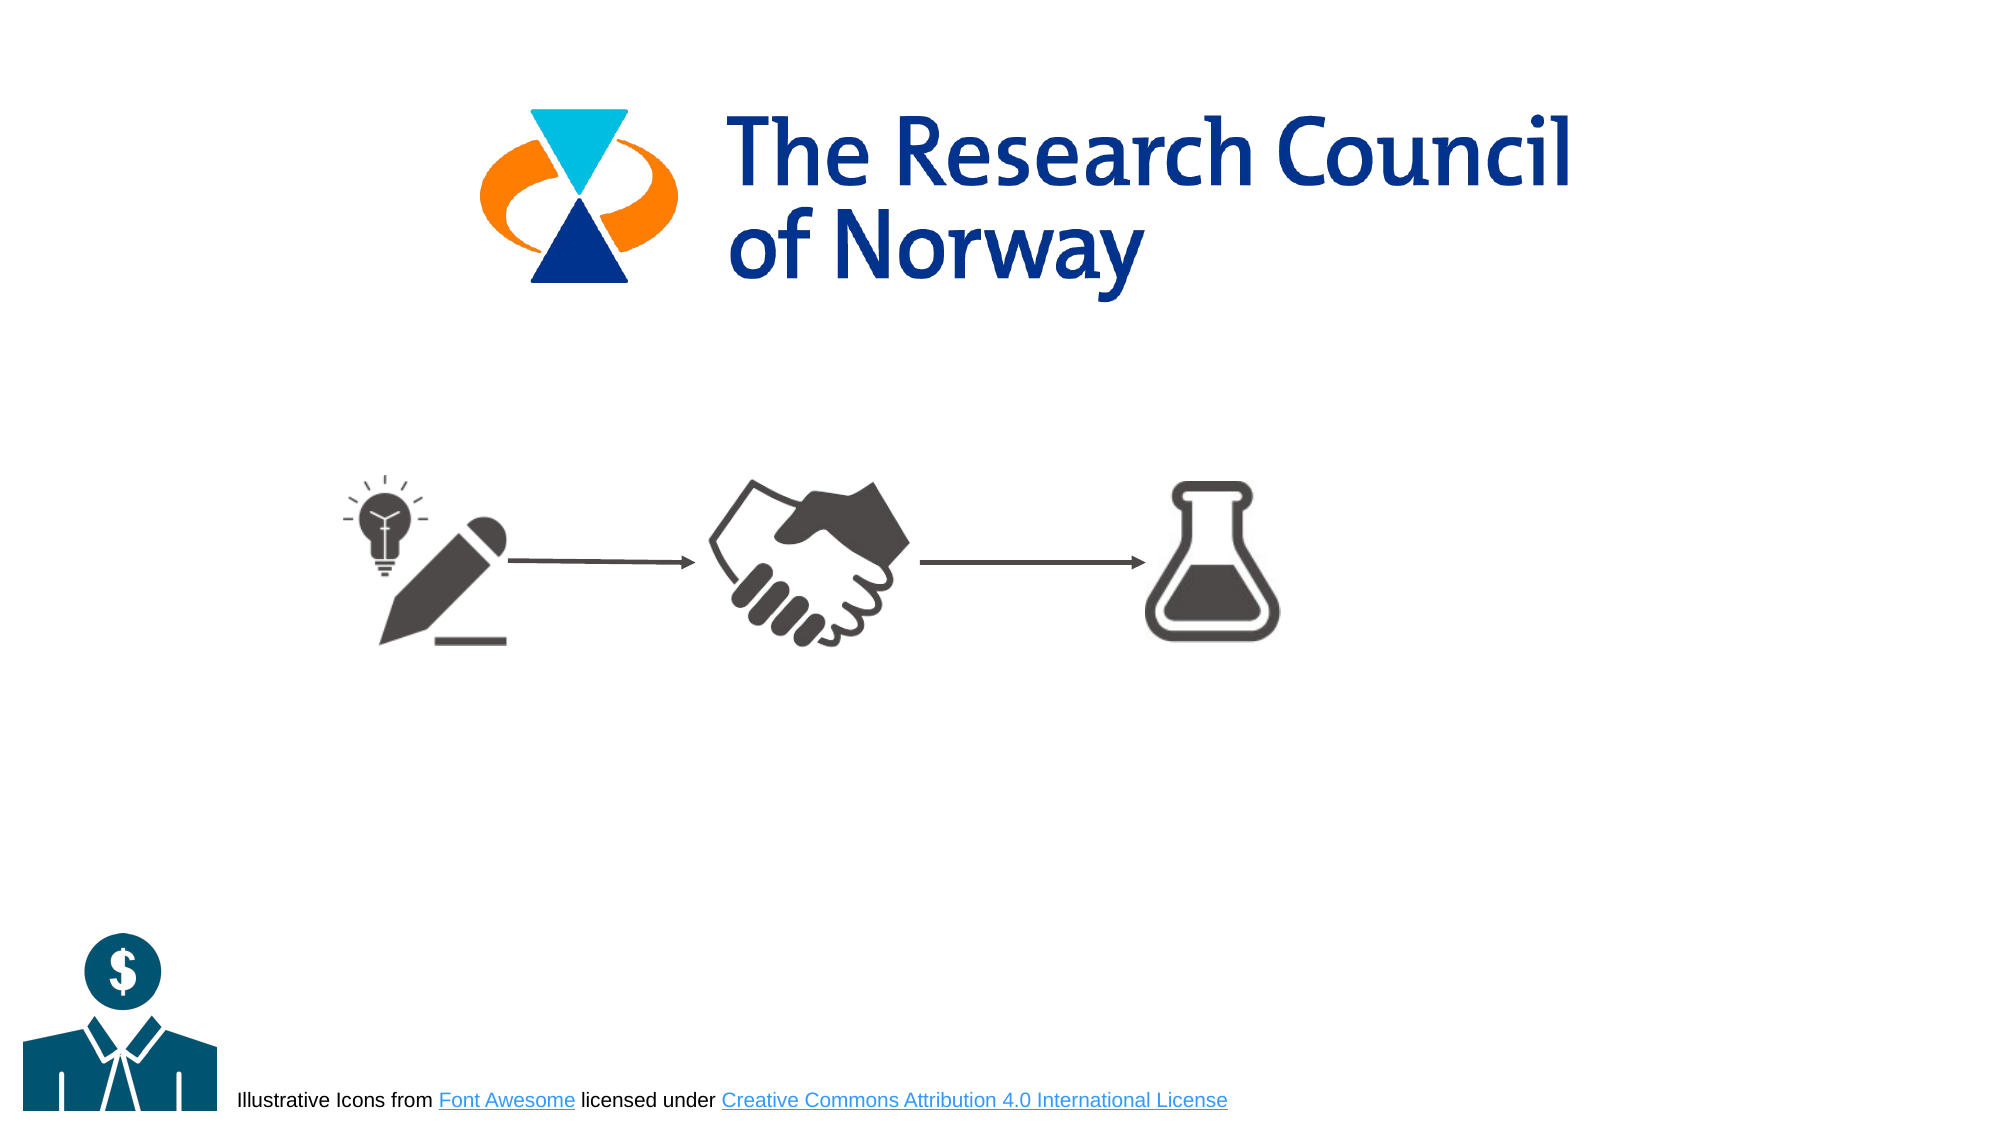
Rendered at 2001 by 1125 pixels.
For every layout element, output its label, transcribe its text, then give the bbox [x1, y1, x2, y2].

picture [60, 1072, 64, 1111]
picture [695, 453, 920, 672]
text_box Illustrative Icons from Font Awesome licensed under Creative Commons Attribution 4.0 International License [221, 1046, 1876, 1125]
picture [1145, 481, 1281, 643]
picture [343, 475, 508, 646]
picture [177, 1072, 181, 1111]
picture [110, 948, 135, 995]
picture [23, 933, 217, 1111]
picture [381, 10, 1666, 382]
